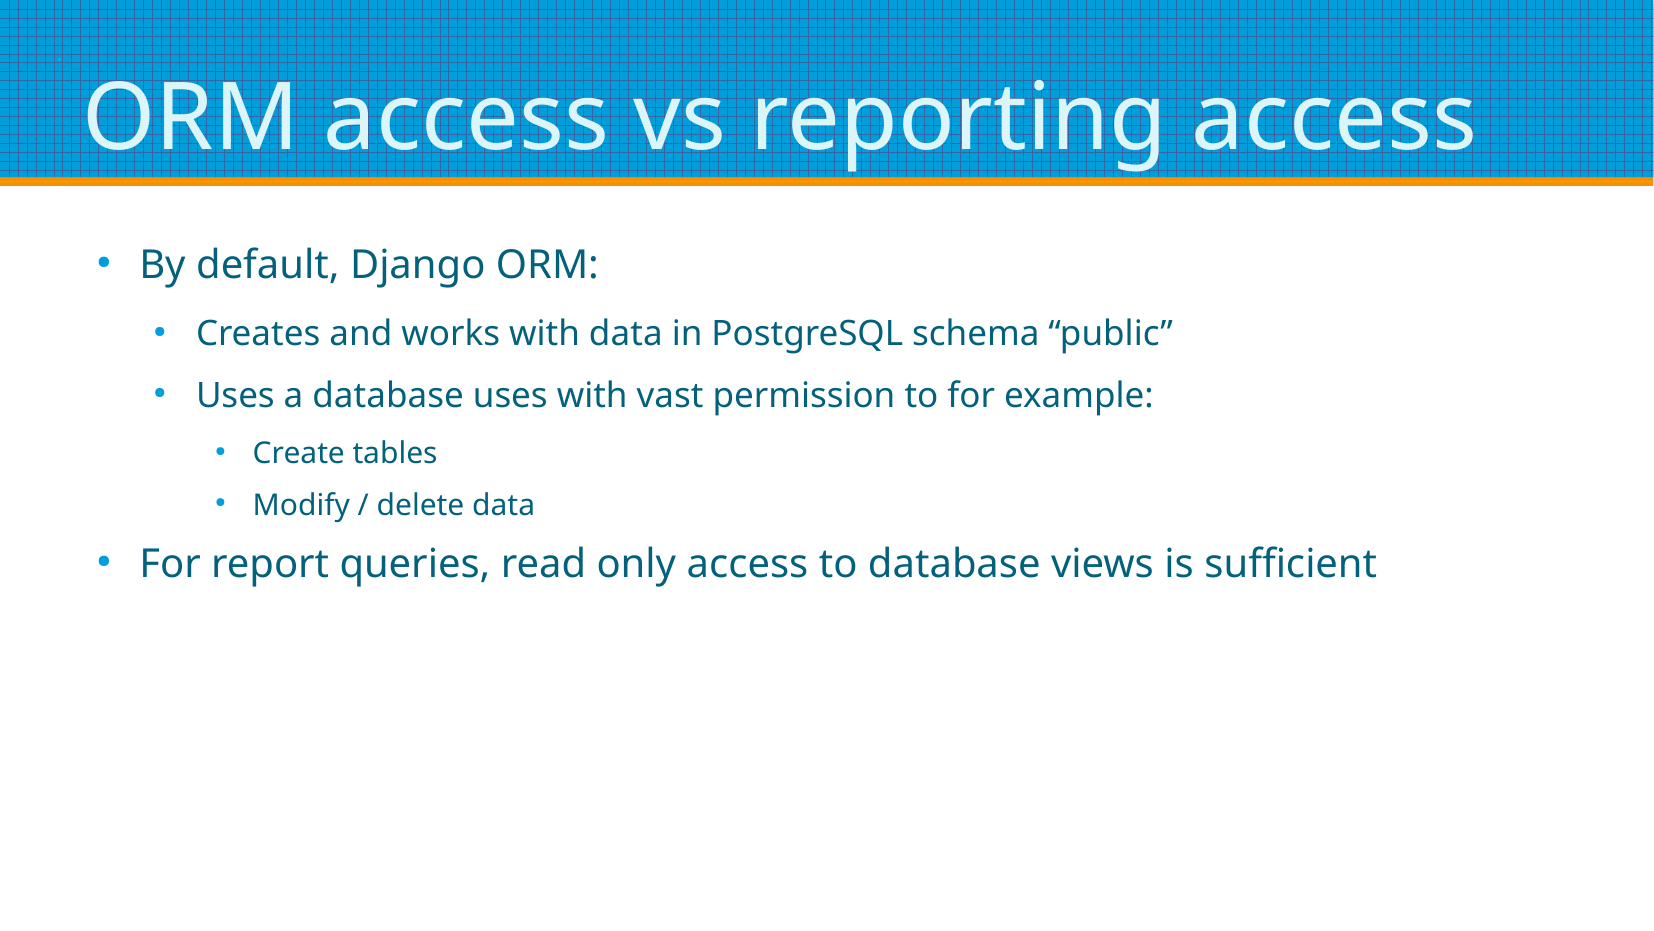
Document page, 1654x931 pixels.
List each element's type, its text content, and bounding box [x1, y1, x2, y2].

list By default, Django ORM: Creates and works with data in PostgreSQL schema “public” Uses a database uses with vast permission to for example: Create tables Modify / delete data For report queries, read only access to database views is sufficient [82, 236, 1571, 591]
title ORM access vs reporting access [82, 14, 1571, 178]
